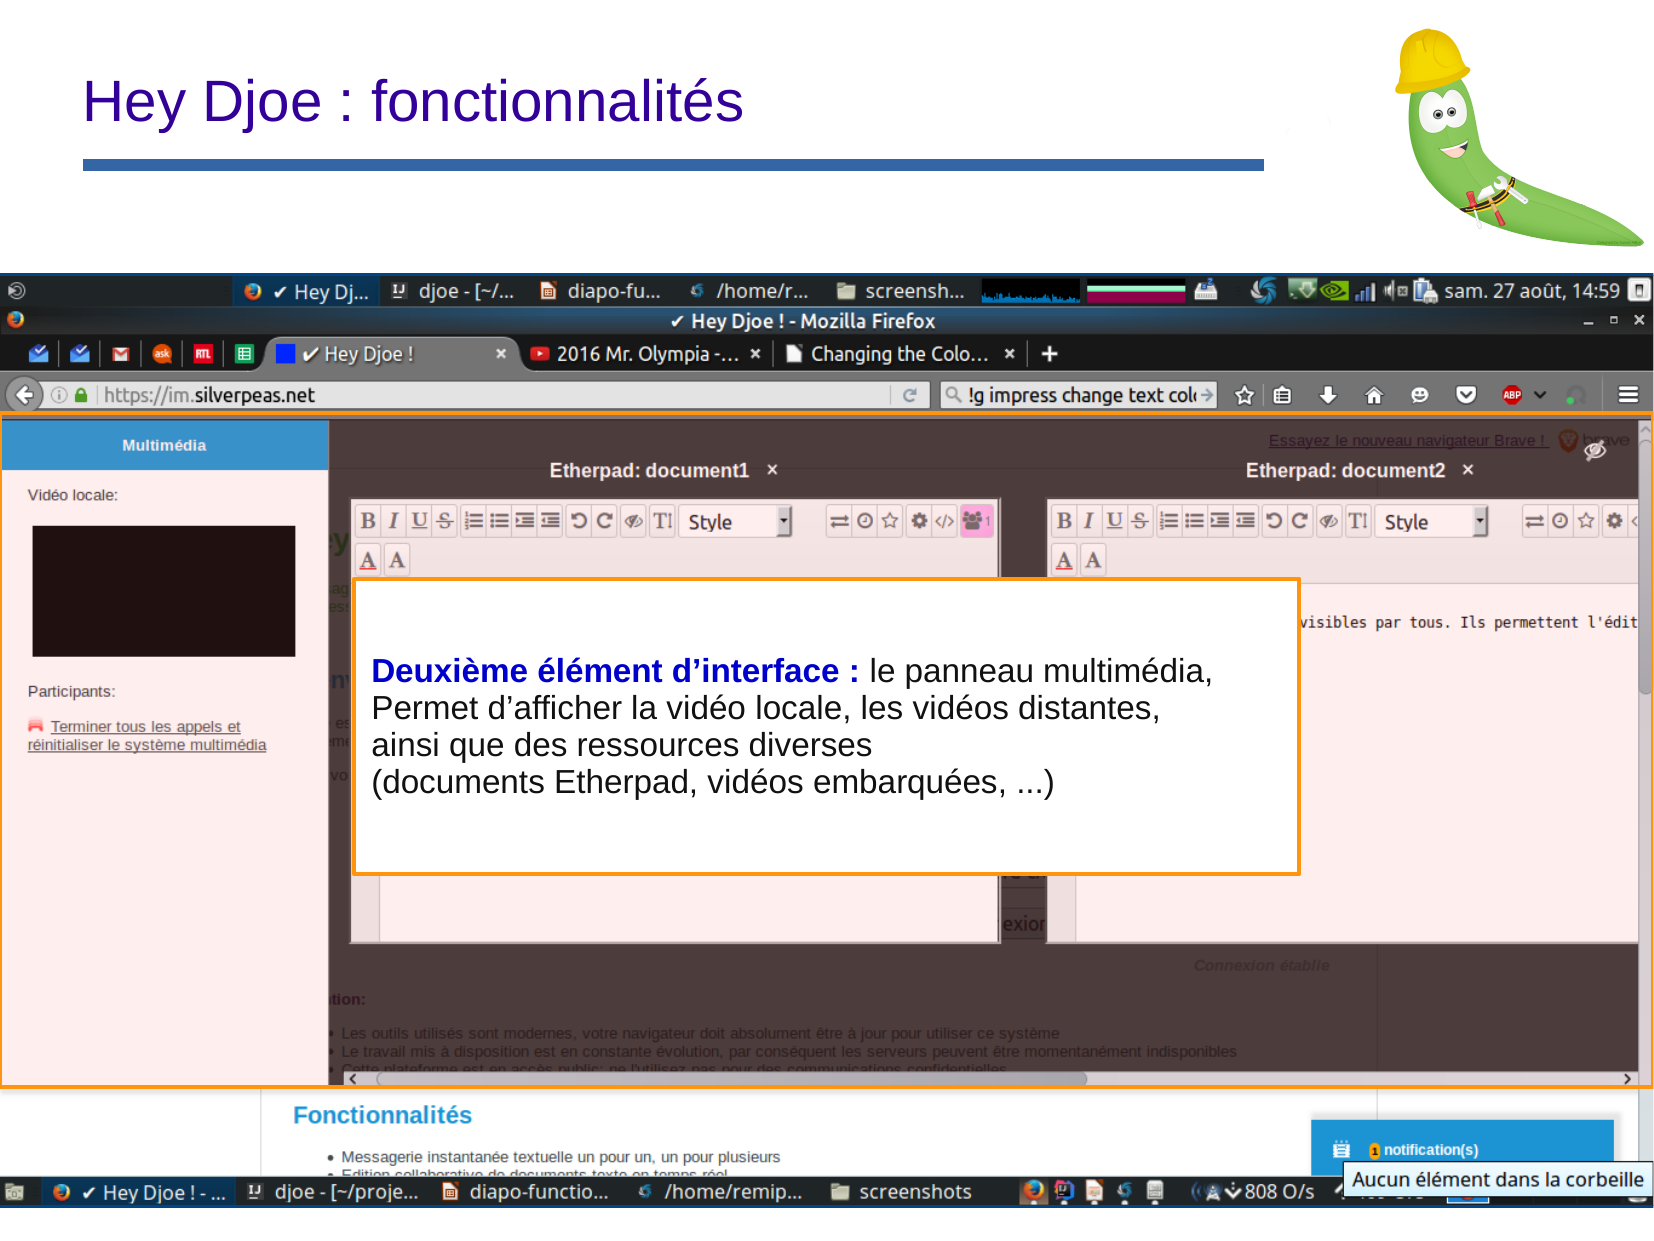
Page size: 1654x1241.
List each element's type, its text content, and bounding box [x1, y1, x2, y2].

picture [0, 1087, 1654, 1206]
picture [1286, 23, 1647, 248]
picture [0, 275, 1654, 413]
title Hey Djoe : fonctionnalités [82, 49, 1264, 154]
text_box Deuxième élément d’interface : le panneau multimédia, Permet d’afficher la vidéo locale, les vidéos distantes, ainsi que des ressources diverses (documents Etherpad, vidéos embarquées, ...) [354, 578, 1300, 875]
text_box [0, 413, 1654, 1087]
